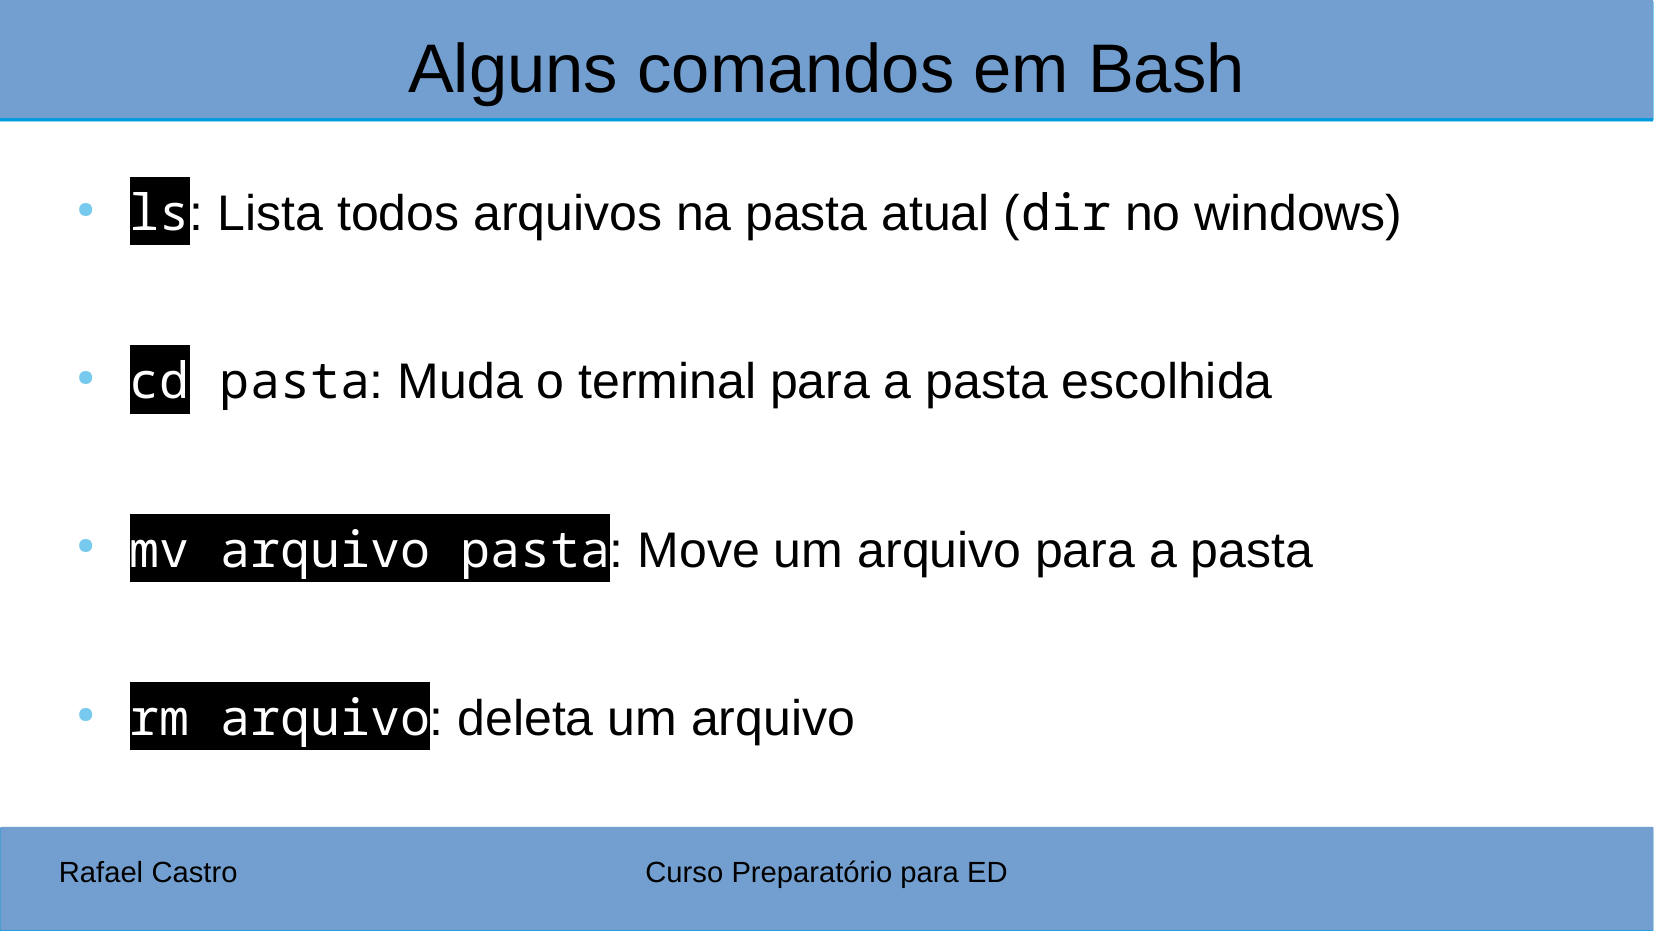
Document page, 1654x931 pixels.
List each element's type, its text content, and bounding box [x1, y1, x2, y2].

list ls: Lista todos arquivos na pasta atual (dir no windows) cd pasta: Muda o terminal para a pasta escolhida mv arquivo pasta: Move um arquivo para a pasta rm arquivo: deleta um arquivo [59, 177, 1595, 768]
title Alguns comandos em Bash [59, 29, 1595, 108]
